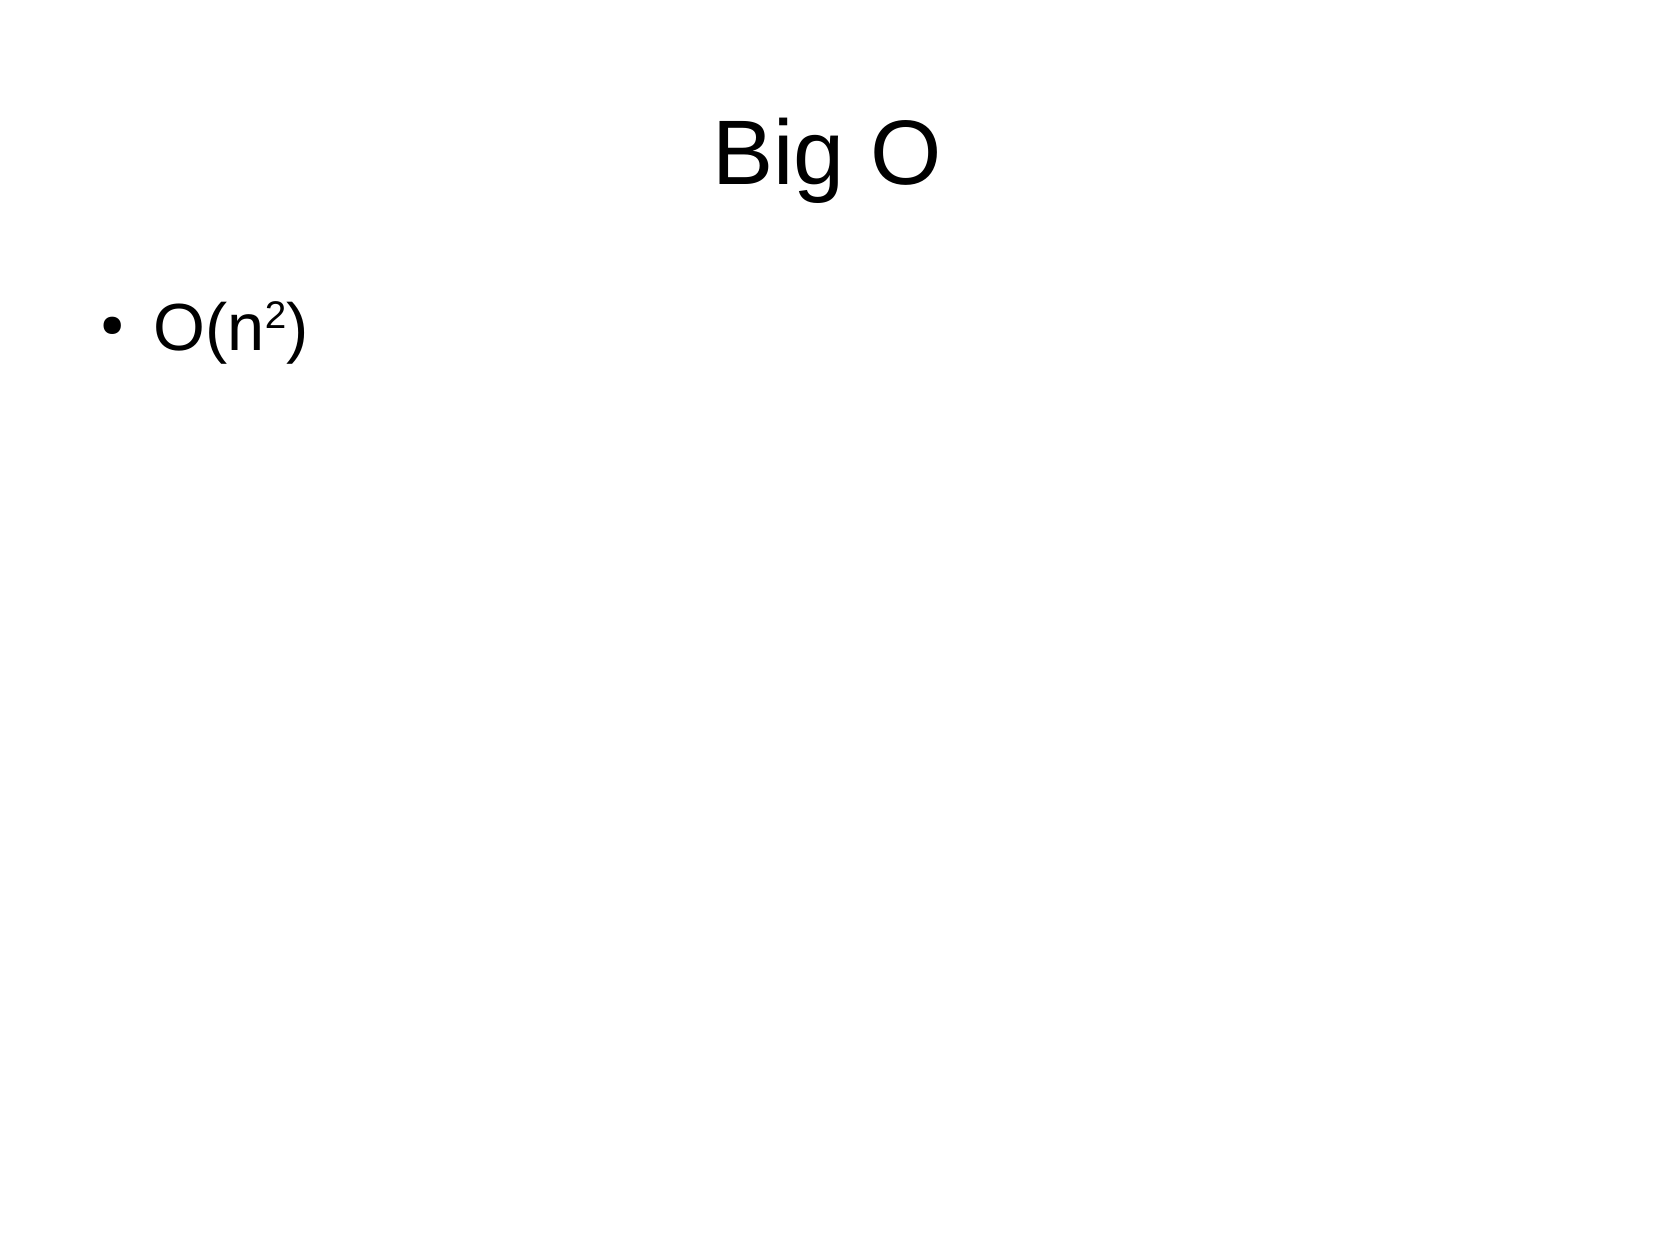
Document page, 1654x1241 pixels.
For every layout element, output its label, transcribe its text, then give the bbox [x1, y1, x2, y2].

title Big O [82, 49, 1571, 257]
list O(n2) [82, 290, 1571, 1010]
